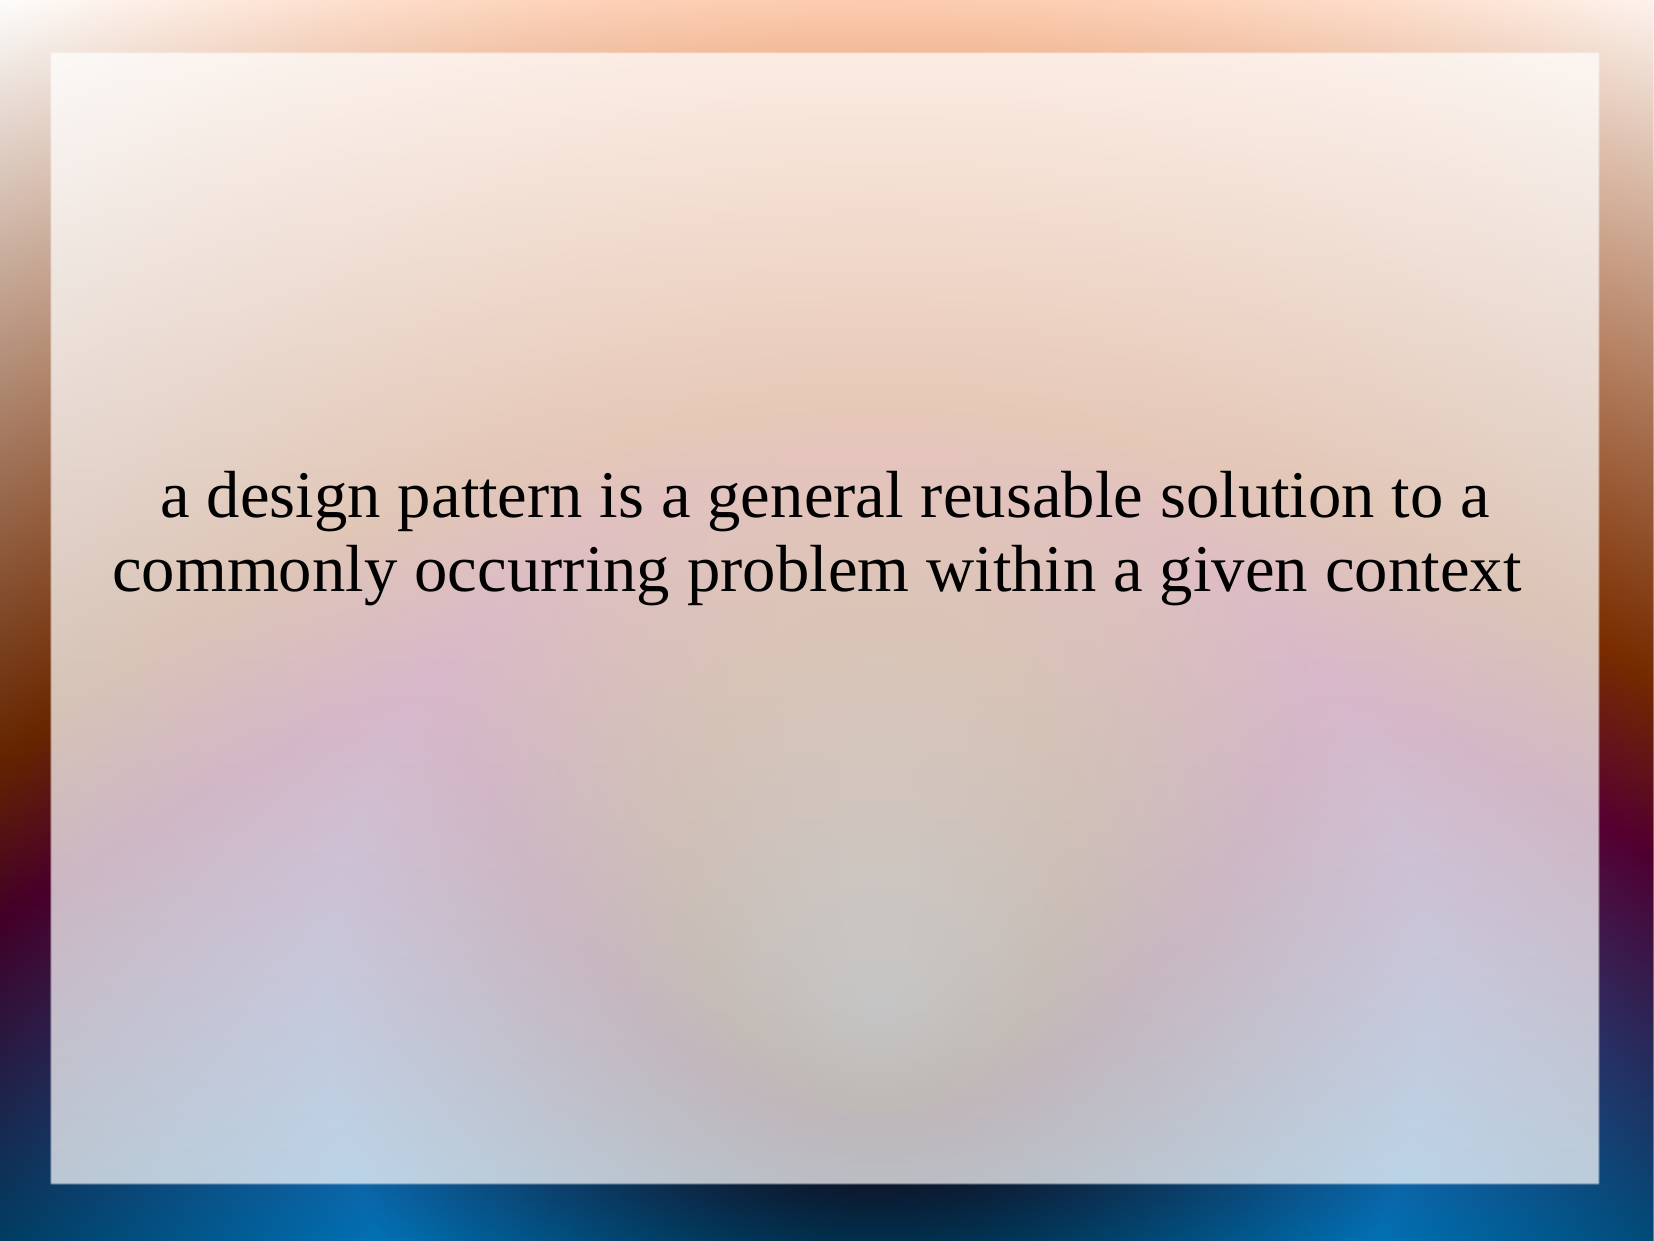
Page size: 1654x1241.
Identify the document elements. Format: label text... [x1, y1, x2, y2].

subtitle a design pattern is a general reusable solution to a commonly occurring problem within a given context [82, 55, 1571, 1010]
picture [0, 0, 1654, 1241]
